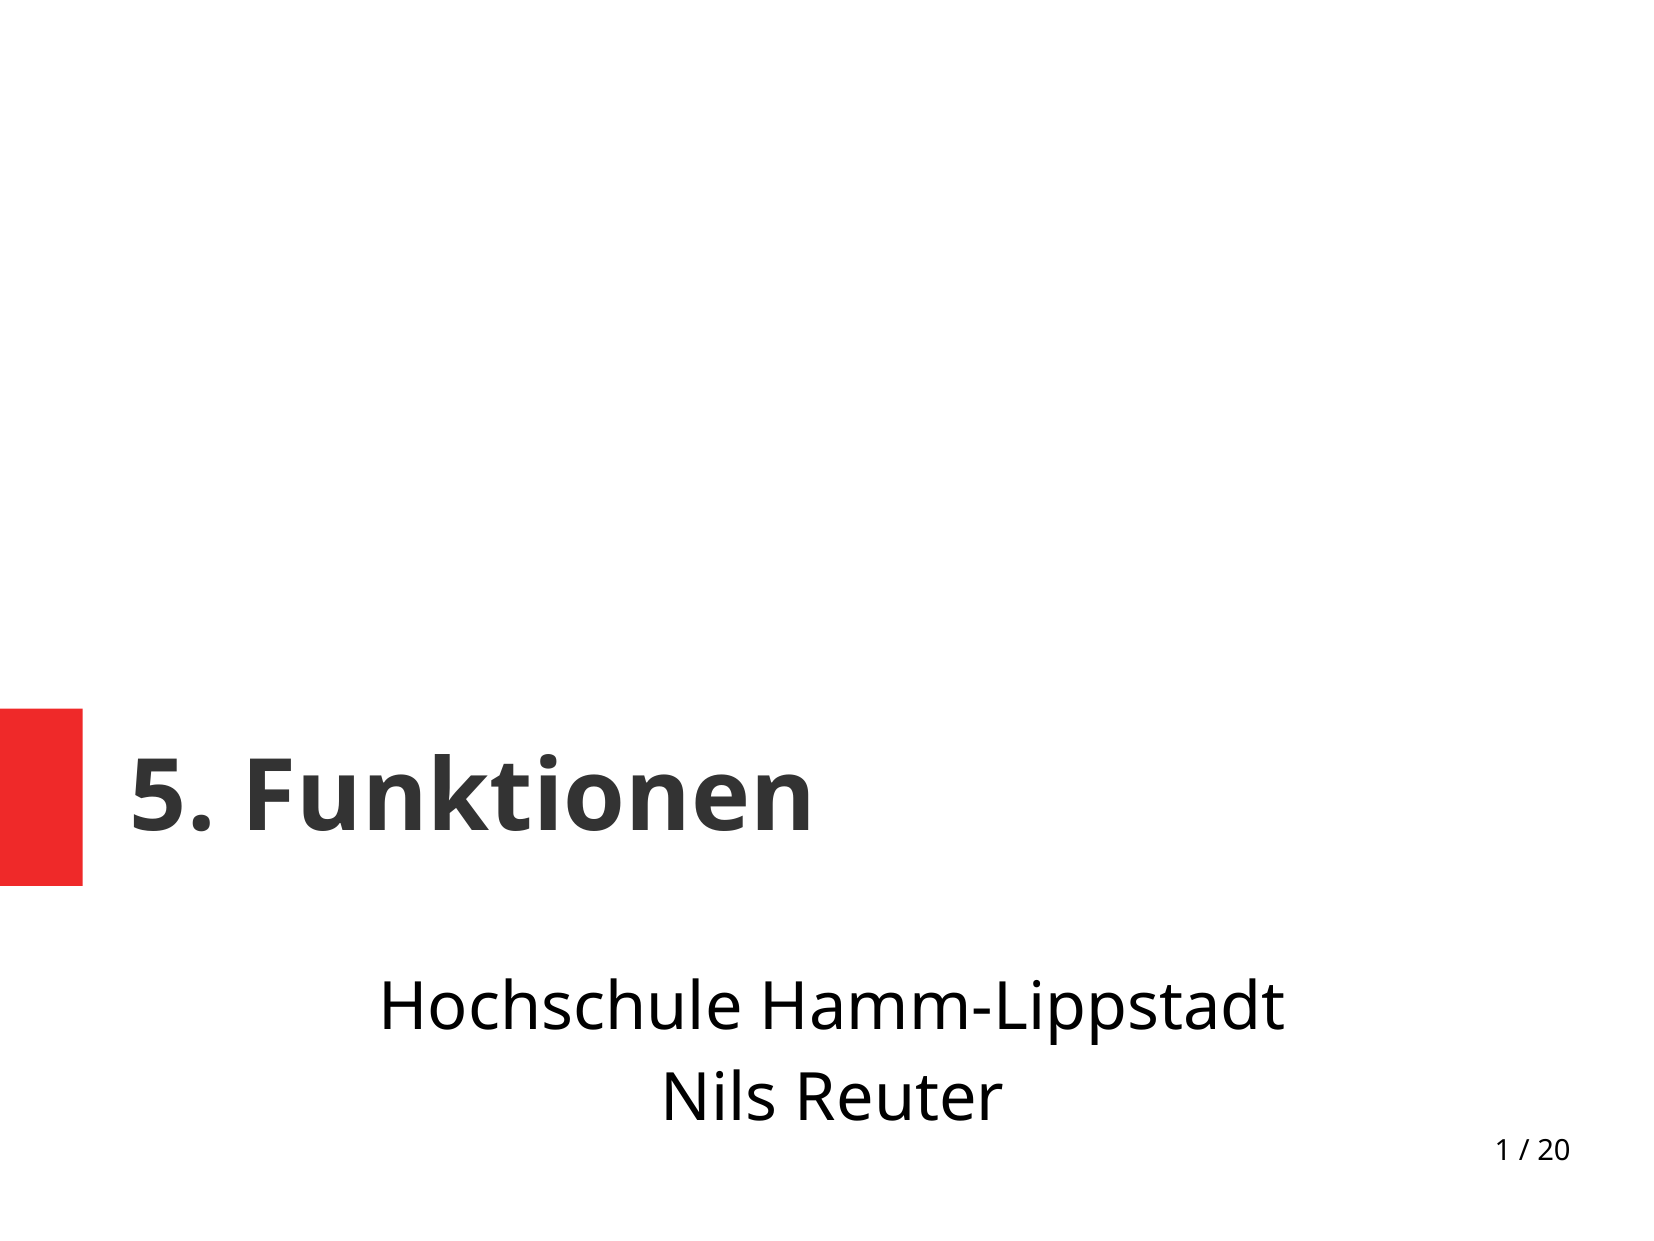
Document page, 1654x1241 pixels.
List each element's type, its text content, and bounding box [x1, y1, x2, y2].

subtitle Hochschule Hamm-Lippstadt Nils Reuter [129, 968, 1536, 1130]
title 5. Funktionen [129, 655, 1536, 928]
